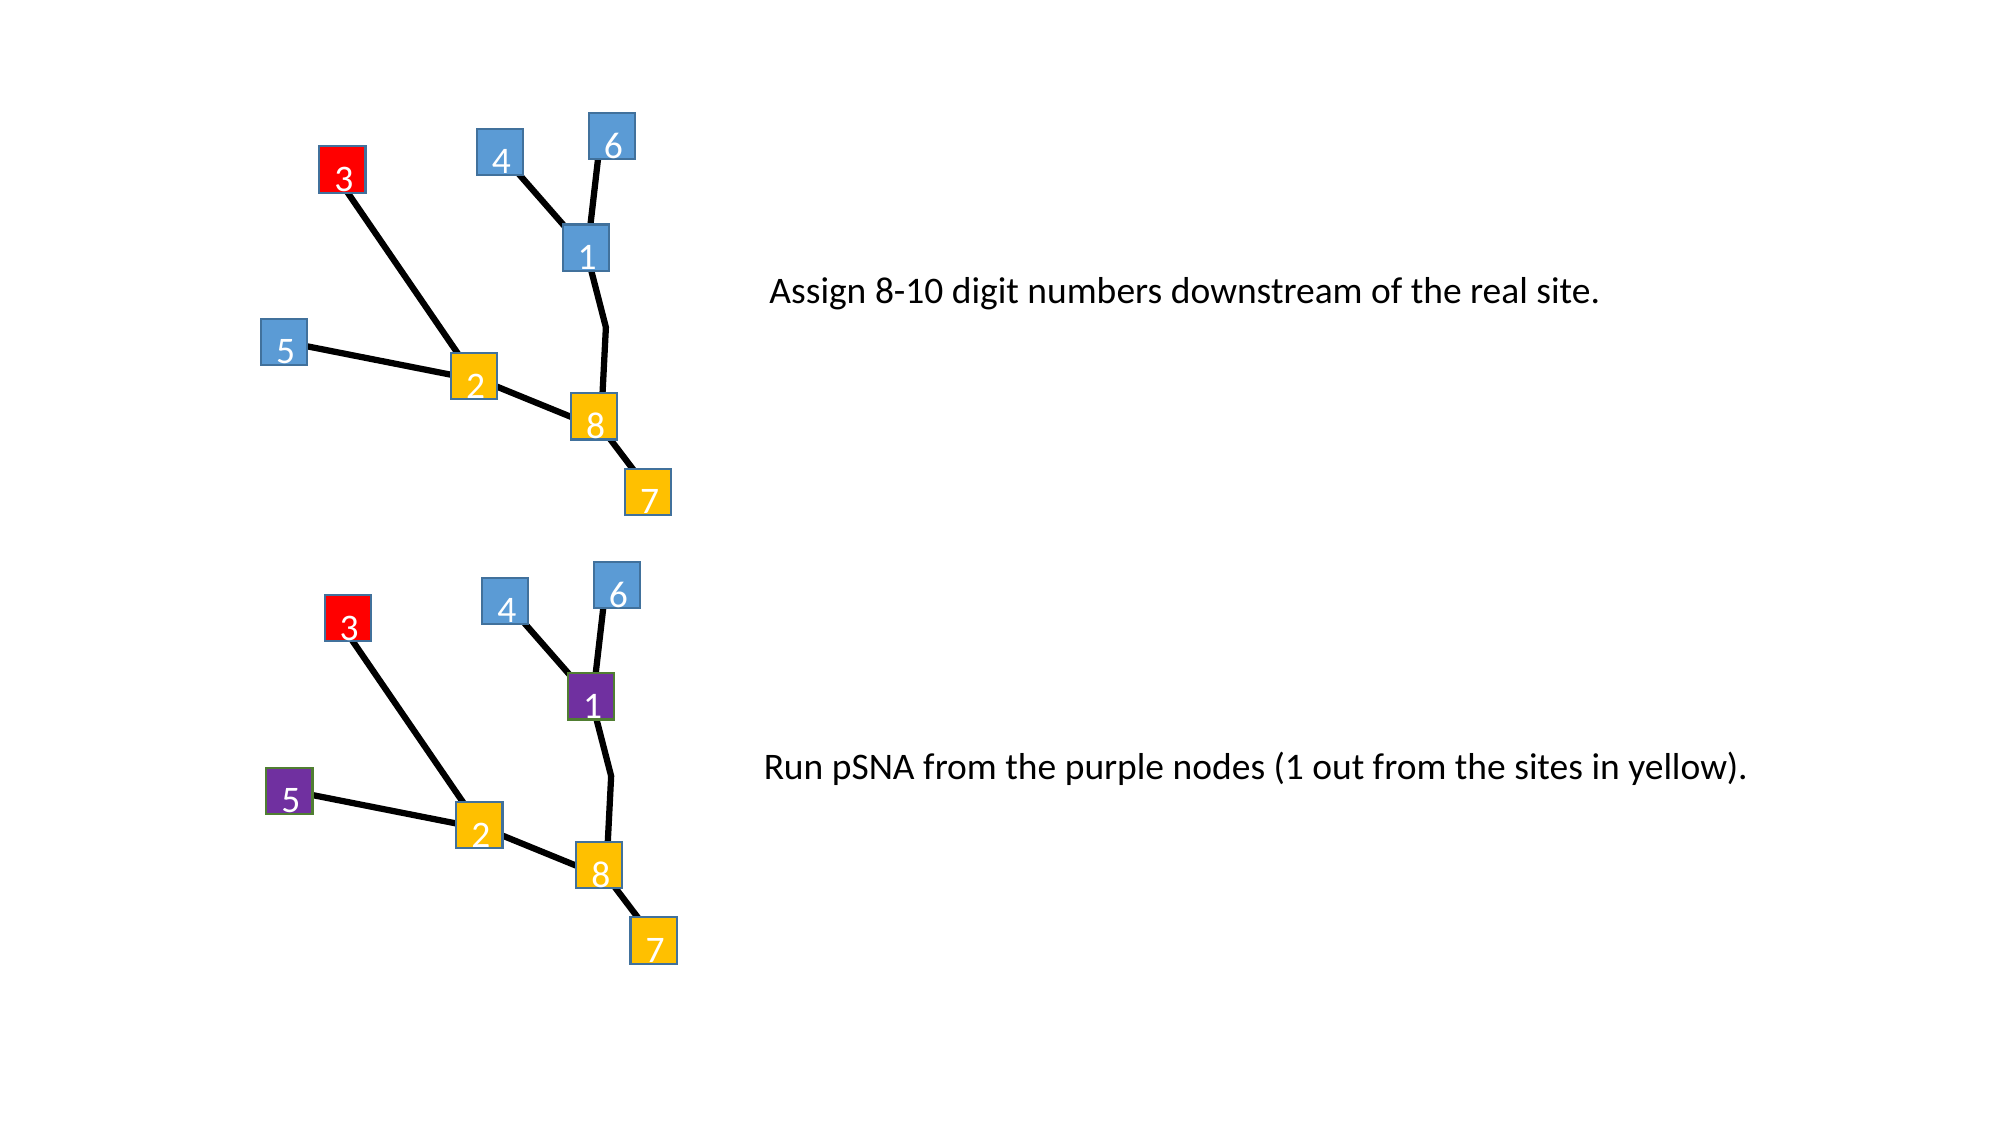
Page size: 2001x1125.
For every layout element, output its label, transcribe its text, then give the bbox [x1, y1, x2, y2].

text_box 4 [477, 129, 523, 175]
text_box 1 [563, 225, 609, 271]
text_box Run pSNA from the purple nodes (1 out from the sites in yellow). [748, 734, 1776, 796]
text_box 5 [261, 319, 307, 365]
text_box 3 [325, 595, 371, 641]
text_box 5 [266, 768, 313, 814]
text_box 2 [456, 802, 503, 848]
text_box Assign 8-10 digit numbers downstream of the real site. [754, 258, 1625, 319]
text_box 4 [482, 578, 528, 624]
text_box 8 [576, 842, 622, 888]
text_box 2 [451, 353, 497, 399]
text_box 7 [631, 917, 677, 964]
text_box 6 [594, 562, 640, 608]
text_box 8 [571, 393, 617, 439]
text_box 1 [568, 673, 614, 720]
text_box 7 [625, 469, 671, 515]
text_box 3 [319, 146, 365, 193]
text_box 6 [589, 113, 635, 159]
